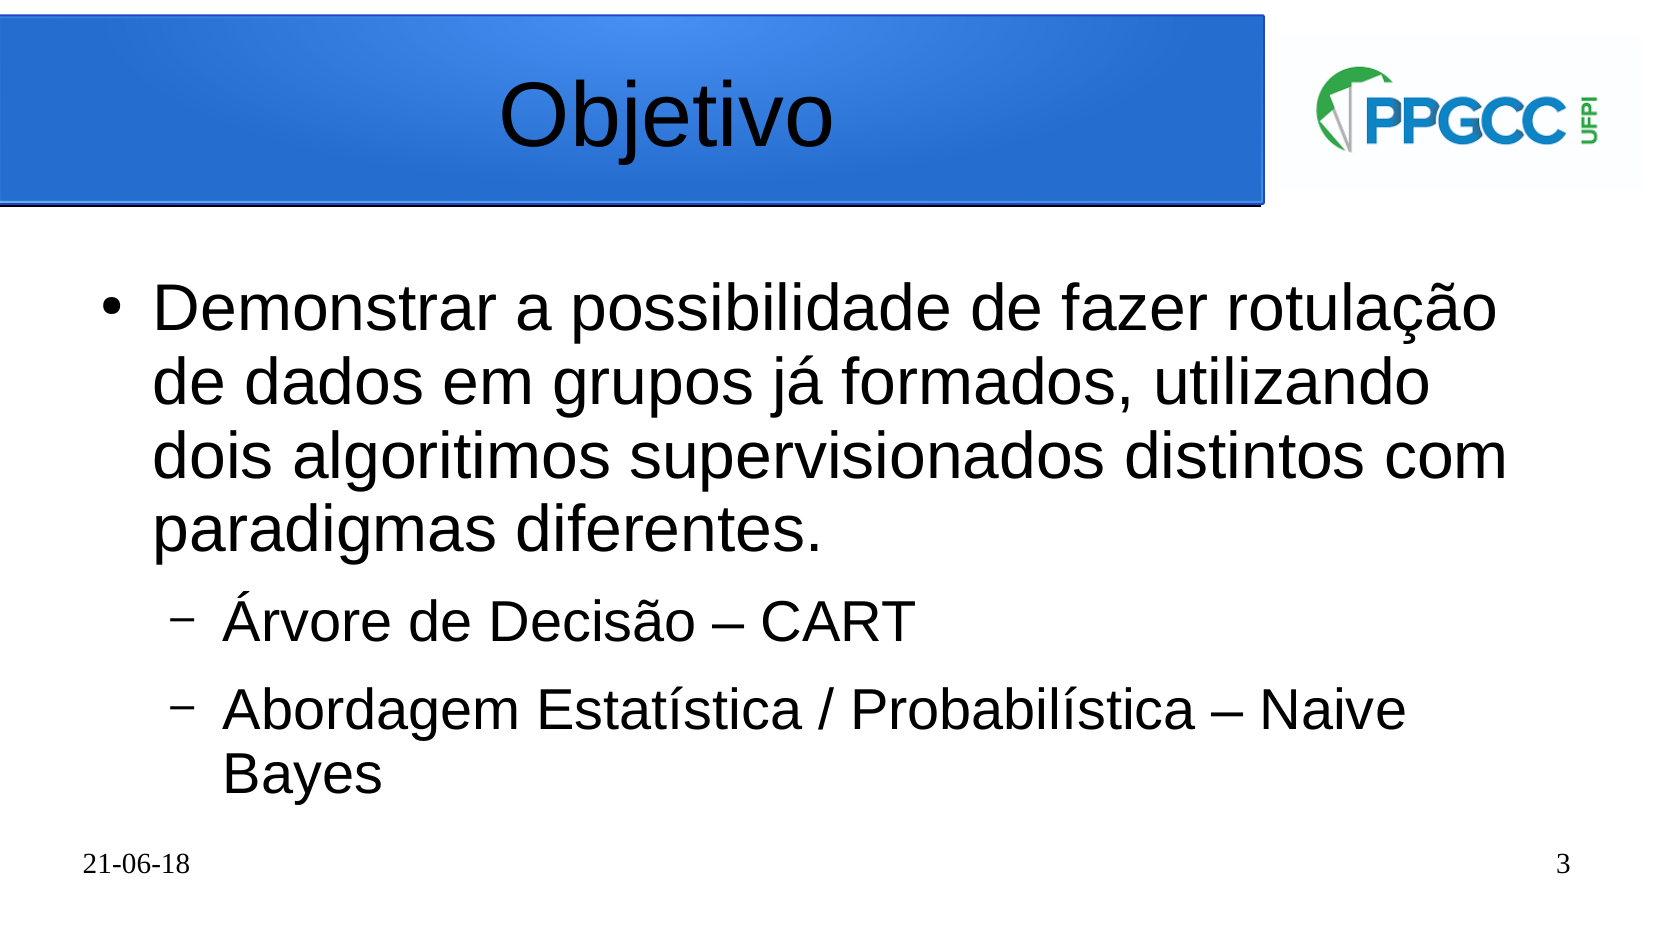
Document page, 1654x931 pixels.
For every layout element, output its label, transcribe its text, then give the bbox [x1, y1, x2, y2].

title Objetivo [82, 37, 1252, 193]
list Demonstrar a possibilidade de fazer rotulação de dados em grupos já formados, utilizando dois algoritimos supervisionados distintos com paradigmas diferentes. Árvore de Decisão – CART Abordagem Estatística / Probabilística – Naive Bayes [82, 270, 1571, 811]
picture [1275, 36, 1643, 190]
